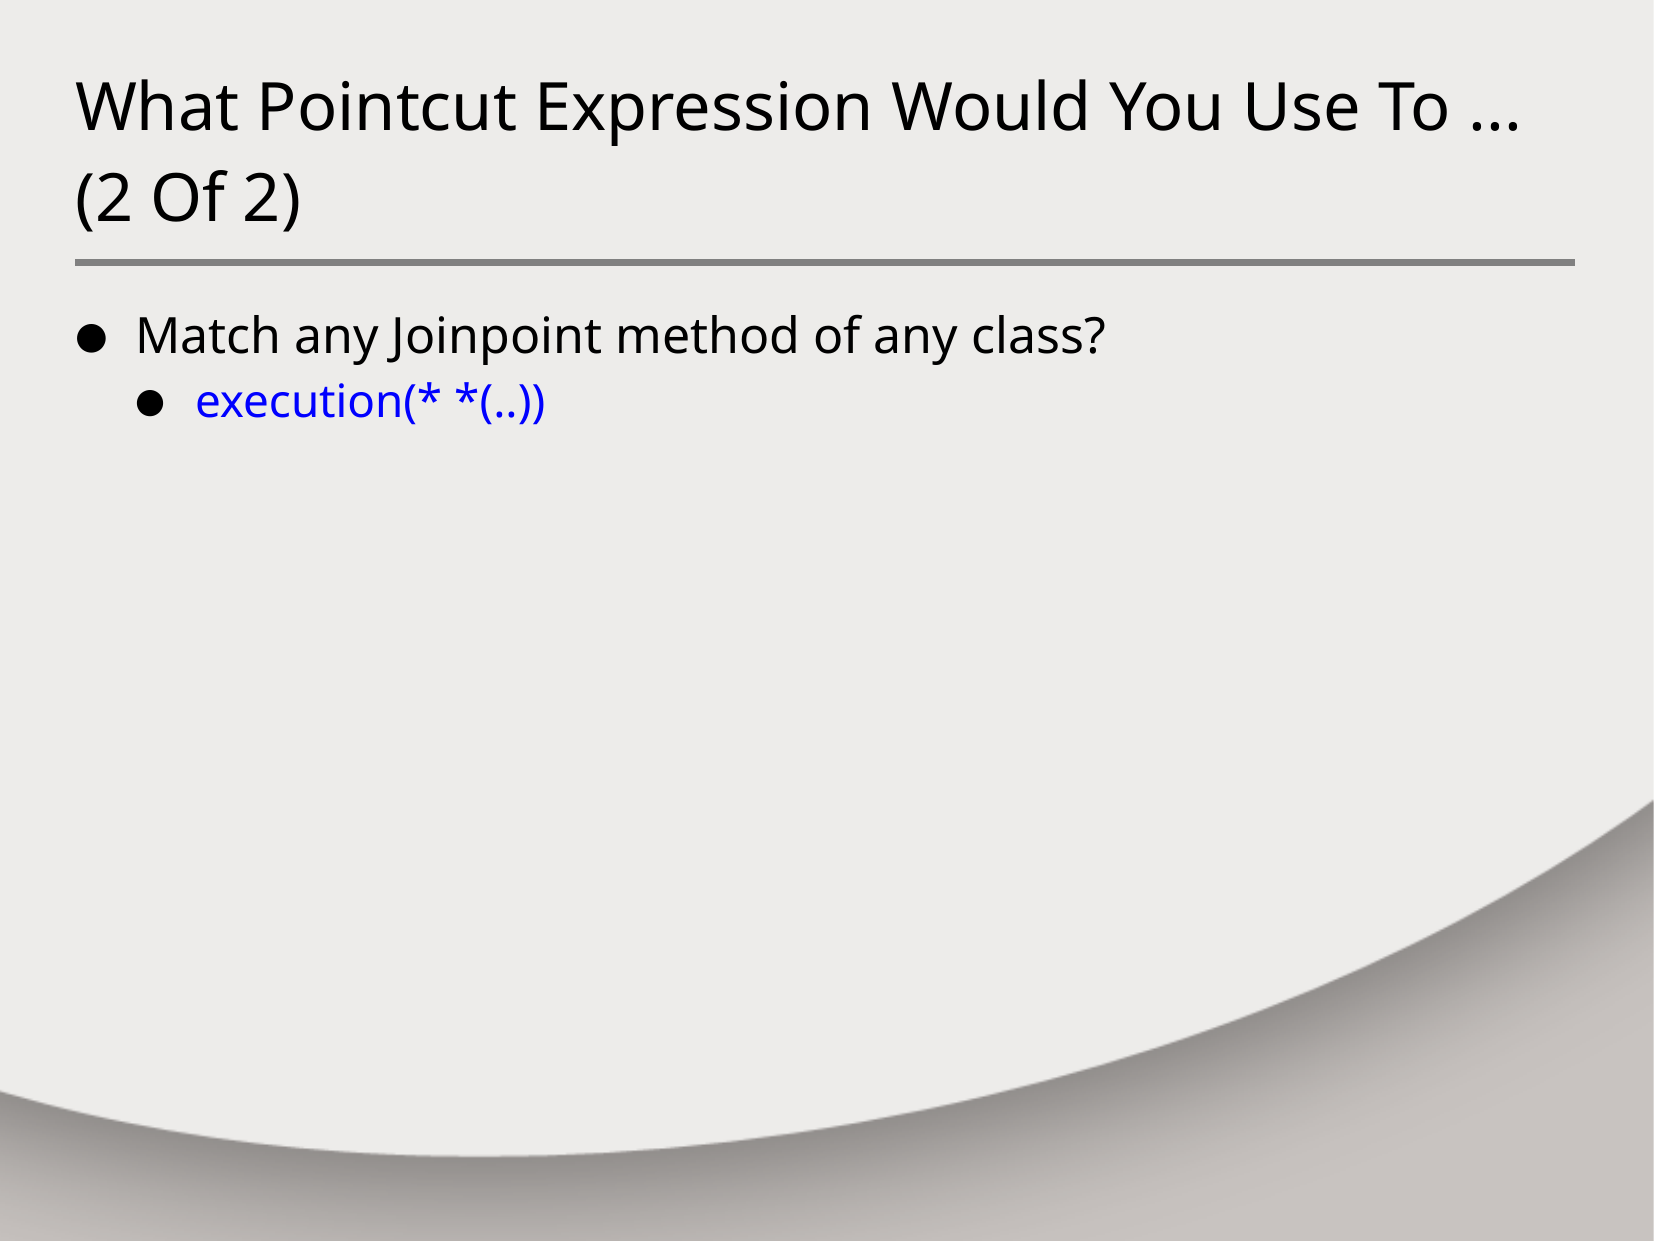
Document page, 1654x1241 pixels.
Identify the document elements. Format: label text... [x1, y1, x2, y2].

title What Pointcut Expression Would You Use To ... (2 Of 2) [75, 75, 1576, 226]
list Match any Joinpoint method of any class? execution(* *(..)) [75, 300, 1576, 1163]
picture [0, 0, 1654, 1241]
